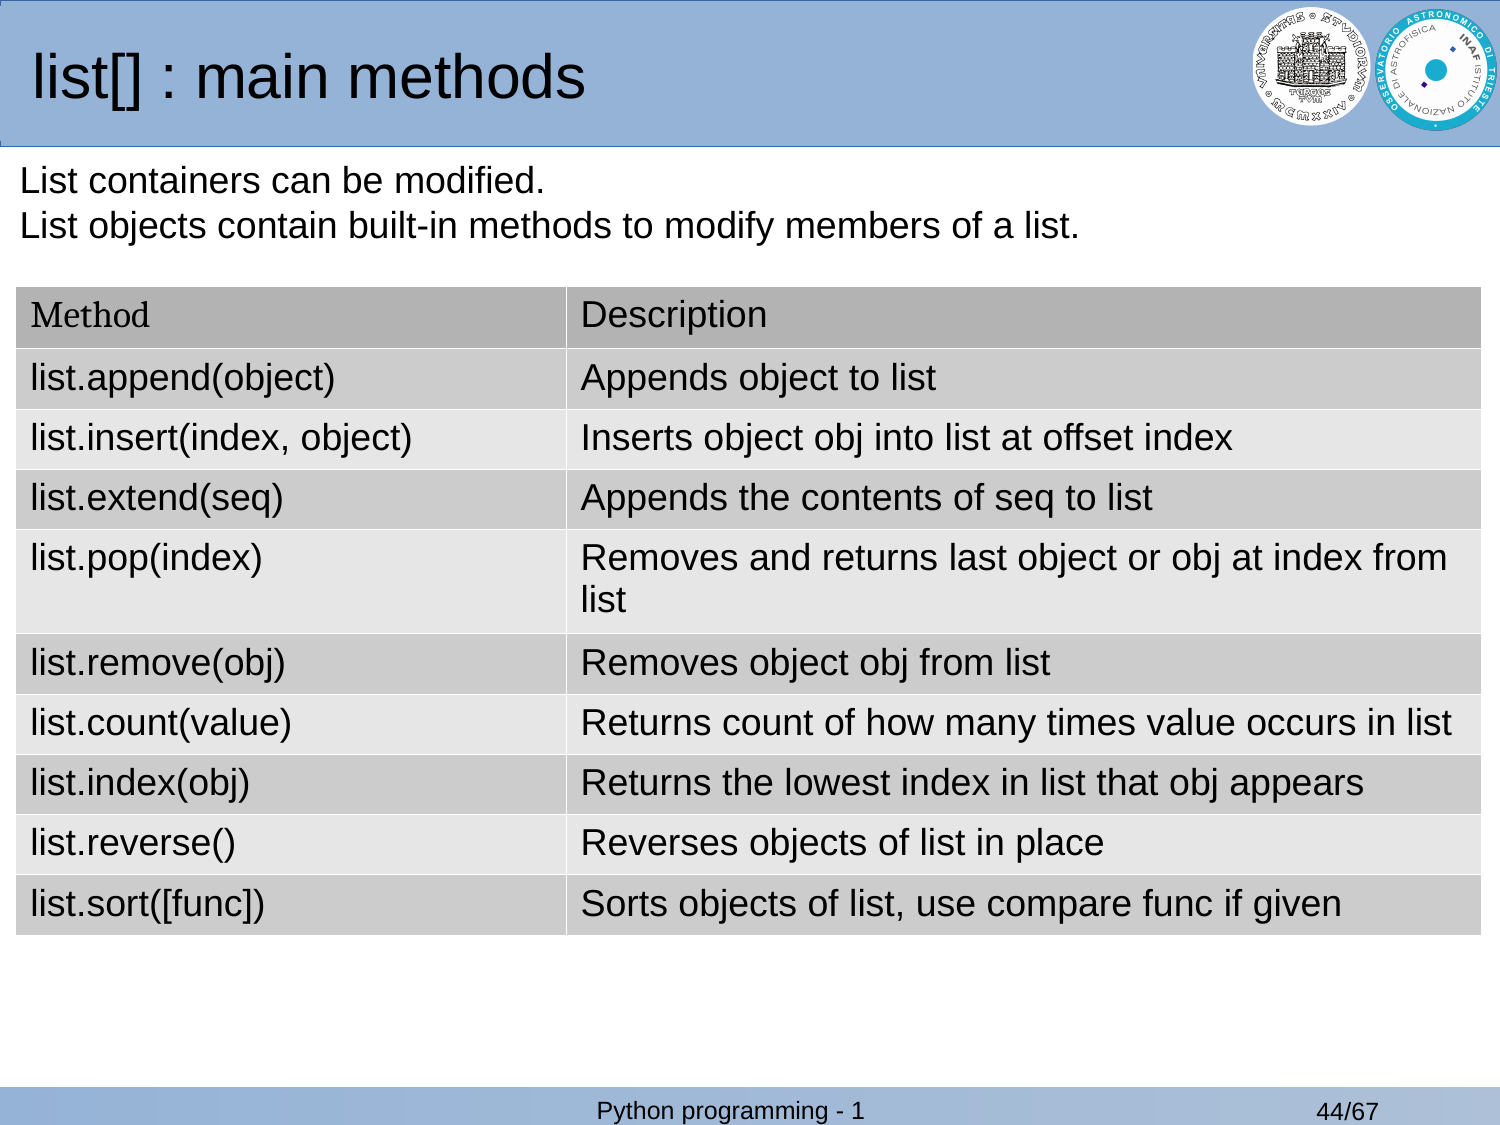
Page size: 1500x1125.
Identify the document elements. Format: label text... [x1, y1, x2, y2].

table_header Method [16, 287, 566, 348]
table_cell list.count(value) [16, 695, 566, 754]
table_cell list.index(obj) [16, 755, 566, 814]
table_cell Appends object to list [567, 349, 1481, 409]
table_cell Reverses objects of list in place [567, 815, 1481, 874]
table_cell Inserts object obj into list at offset index [567, 410, 1481, 469]
table_cell Appends the contents of seq to list [567, 470, 1481, 529]
table_cell list.append(object) [16, 349, 566, 409]
table_cell Returns the lowest index in list that obj appears [567, 755, 1481, 814]
table_cell list.pop(index) [16, 530, 566, 633]
table_cell Removes object obj from list [567, 634, 1481, 694]
table_header Description [567, 287, 1481, 348]
table_cell list.remove(obj) [16, 634, 566, 694]
table_cell list.extend(seq) [16, 470, 566, 529]
table_cell Removes and returns last object or obj at index from list [567, 530, 1481, 633]
picture [1253, 0, 1500, 156]
table_cell list.insert(index, object) [16, 410, 566, 469]
table_cell list.reverse() [16, 815, 566, 874]
table_cell list.sort([func]) [16, 875, 566, 935]
table_cell Sorts objects of list, use compare func if given [567, 875, 1481, 935]
table_cell Returns count of how many times value occurs in list [567, 695, 1481, 754]
list List containers can be modified. List objects contain built-in methods to modify members of a list. [4, 148, 1482, 1061]
text_box list[] : main methods [0, 5, 1253, 141]
